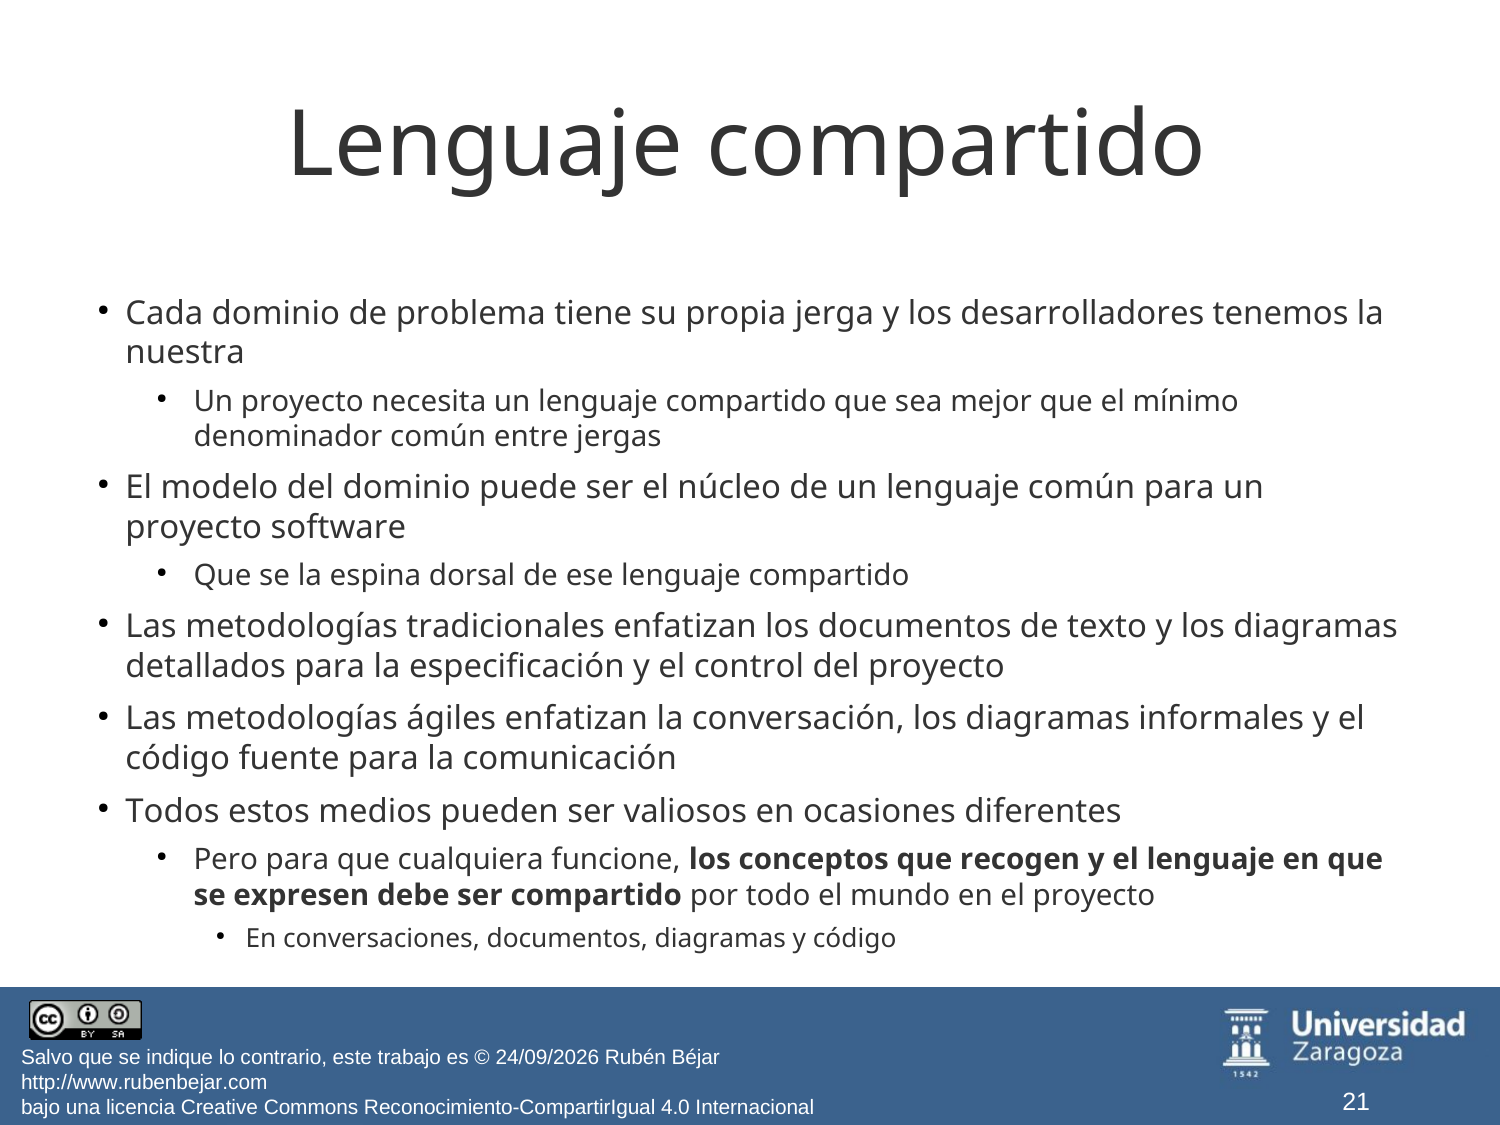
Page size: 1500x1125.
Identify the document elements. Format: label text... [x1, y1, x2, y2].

title Lenguaje compartido [74, 21, 1420, 257]
list Cada dominio de problema tiene su propia jerga y los desarrolladores tenemos la nuestra Un proyecto necesita un lenguaje compartido que sea mejor que el mínimo denominador común entre jergas El modelo del dominio puede ser el núcleo de un lenguaje común para un proyecto software Que se la espina dorsal de ese lenguaje compartido Las metodologías tradicionales enfatizan los documentos de texto y los diagramas detallados para la especificación y el control del proyecto Las metodologías ágiles enfatizan la conversación, los diagramas informales y el código fuente para la comunicación Todos estos medios pueden ser valiosos en ocasiones diferentes Pero para que cualquiera funcione, los conceptos que recogen y el lenguaje en que se expresen debe ser compartido por todo el mundo en el proyecto En conversaciones, documentos, diagramas y código [82, 283, 1418, 969]
picture [0, 987, 1500, 1125]
